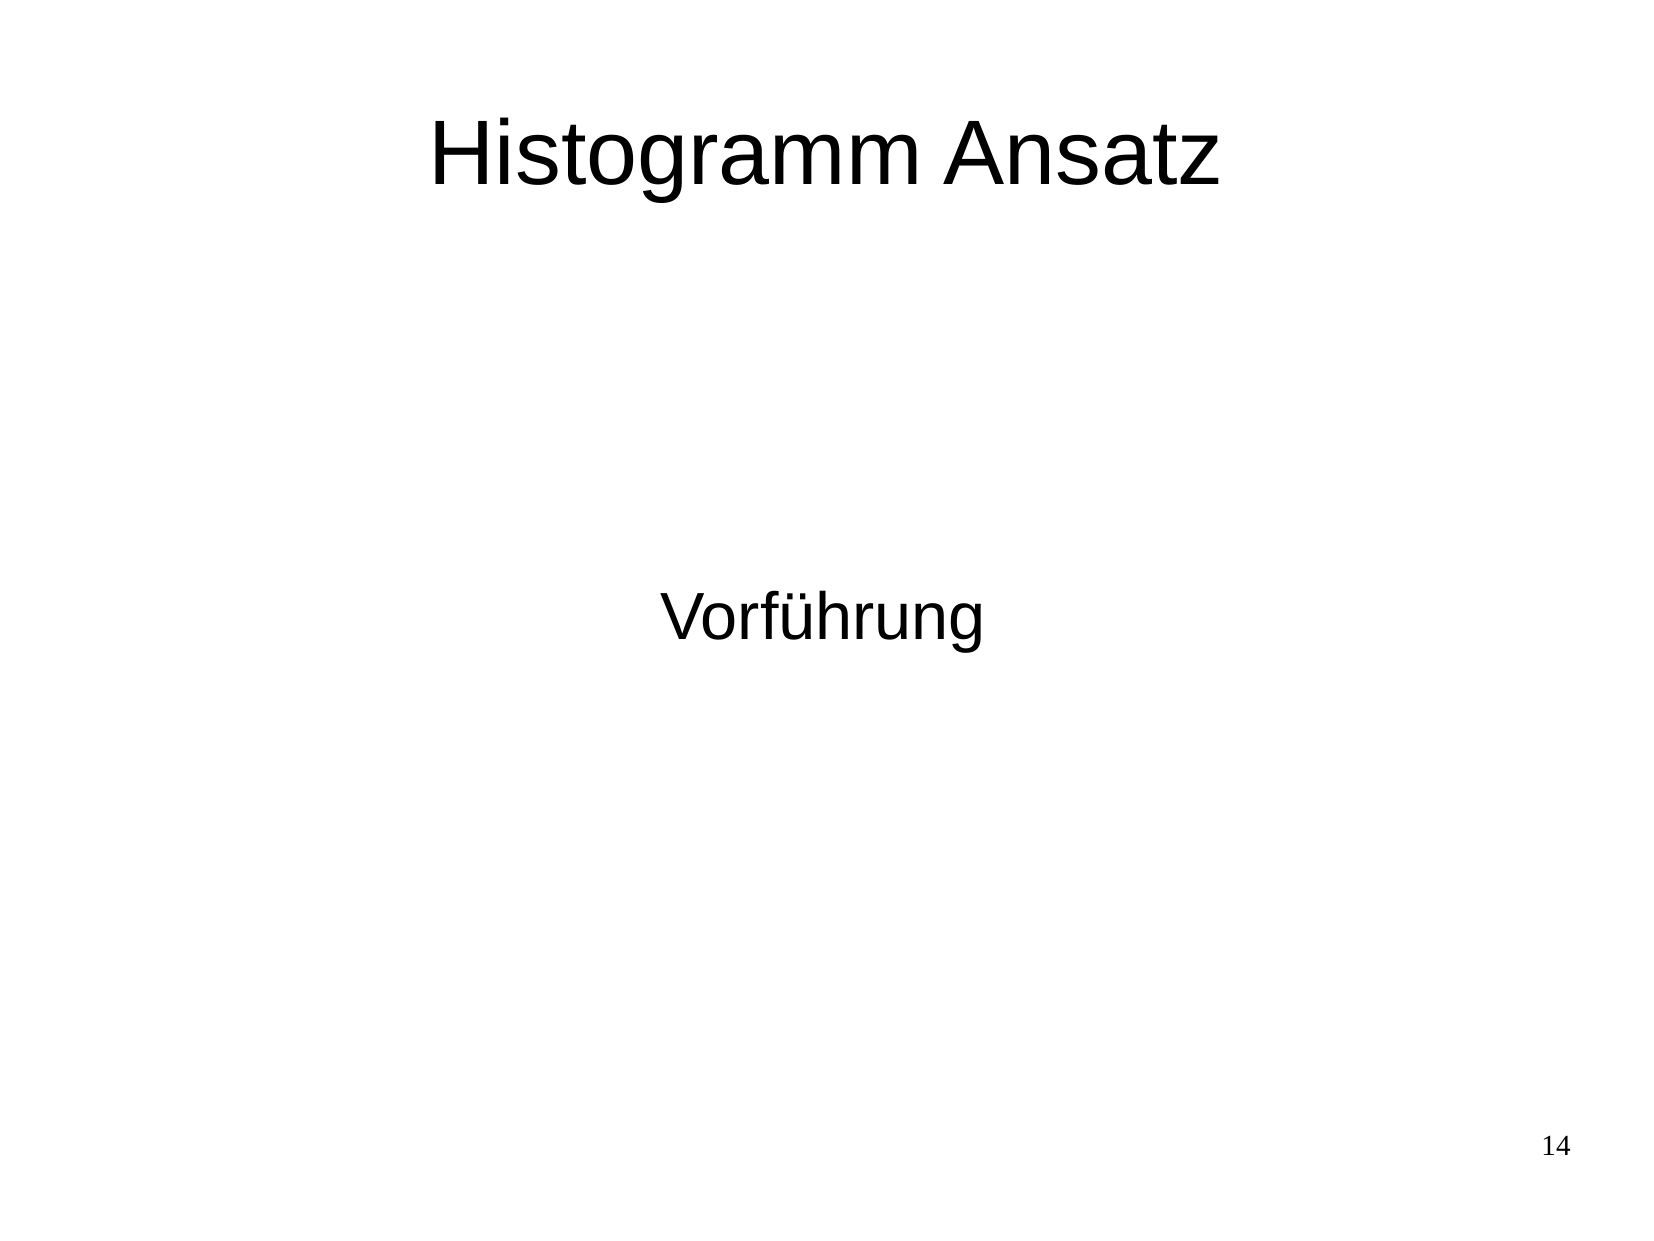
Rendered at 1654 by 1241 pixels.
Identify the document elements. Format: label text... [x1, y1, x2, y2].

list Vorführung [660, 579, 994, 661]
title Histogramm Ansatz [82, 49, 1571, 257]
